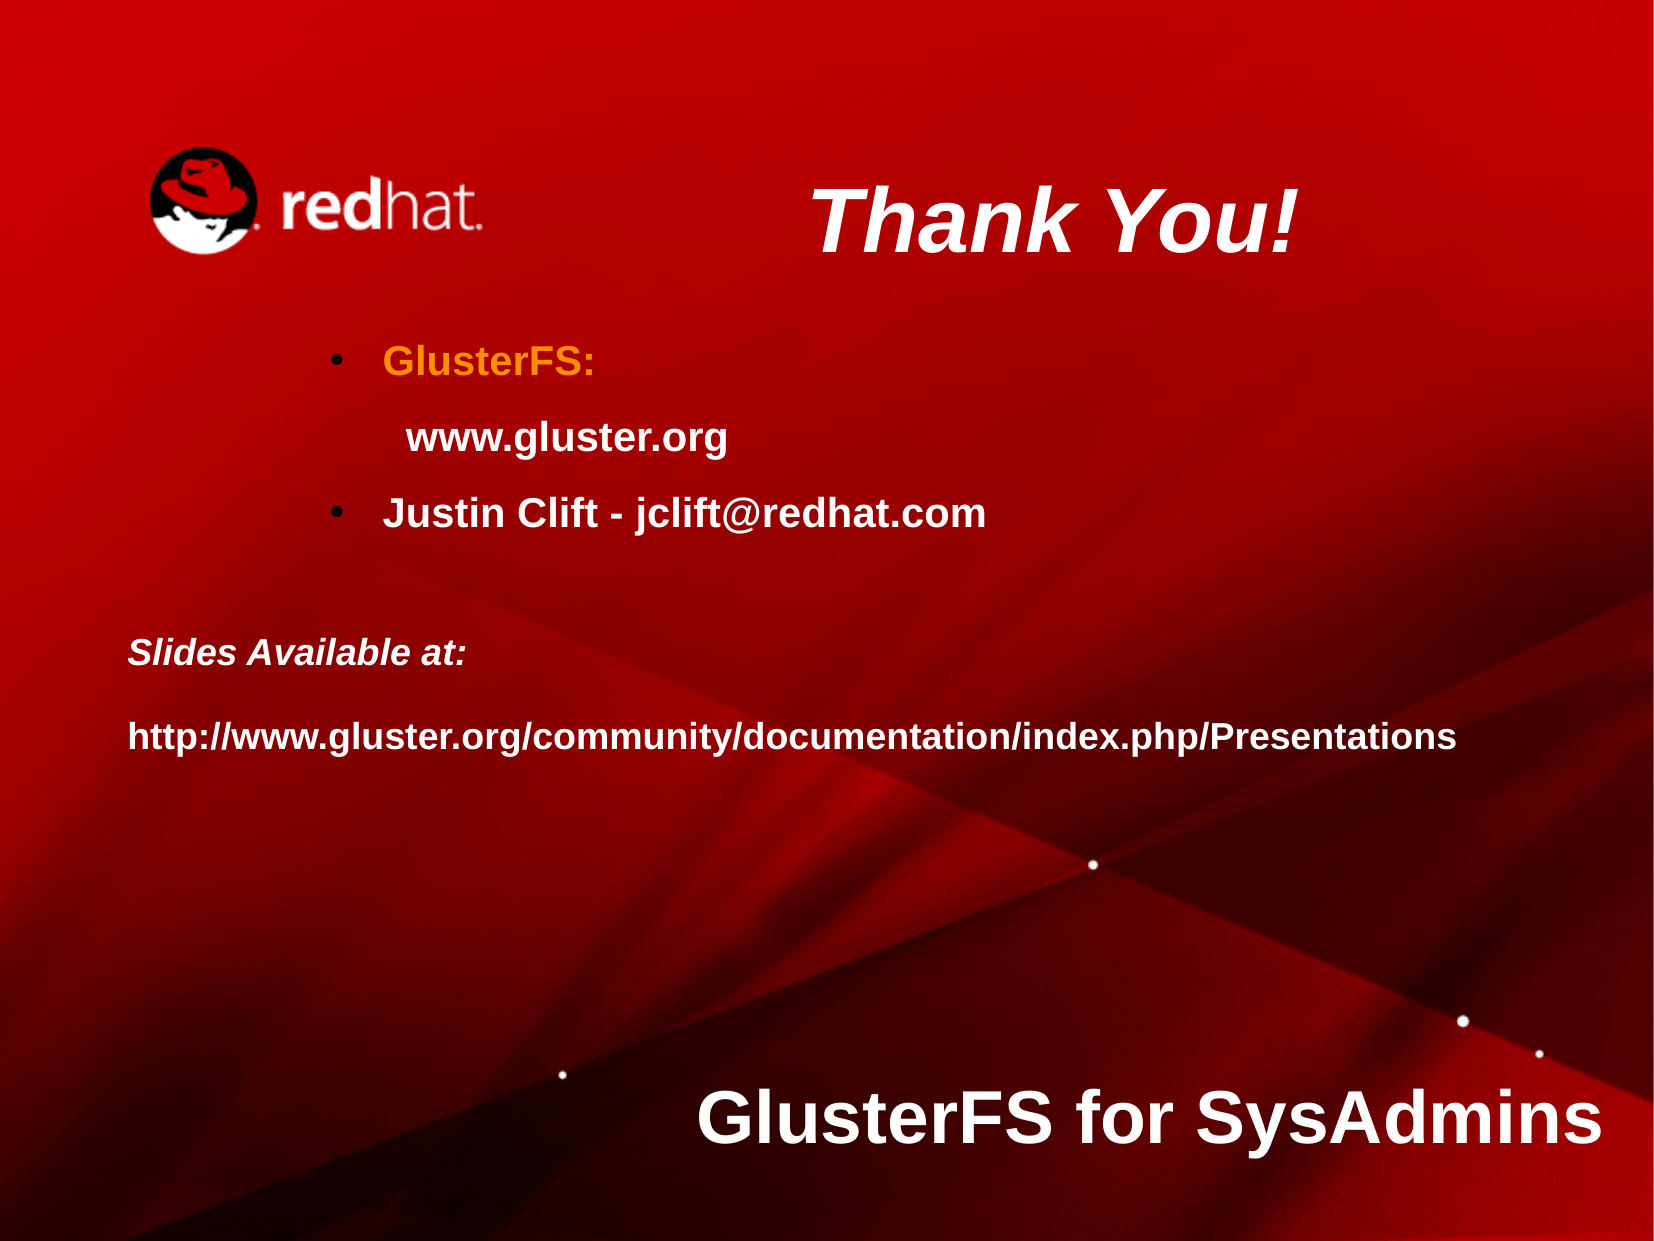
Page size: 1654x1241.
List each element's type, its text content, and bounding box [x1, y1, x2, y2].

list GlusterFS: www.gluster.org Justin Clift - jclift@redhat.com [311, 337, 1351, 601]
text_box GlusterFS for SysAdmins [681, 1044, 1620, 1192]
picture [0, 0, 1654, 1241]
text_box Slides Available at: http://www.gluster.org/community/documentation/index.php/Presentations [112, 623, 1538, 765]
text_box Thank You! [453, 127, 1654, 263]
